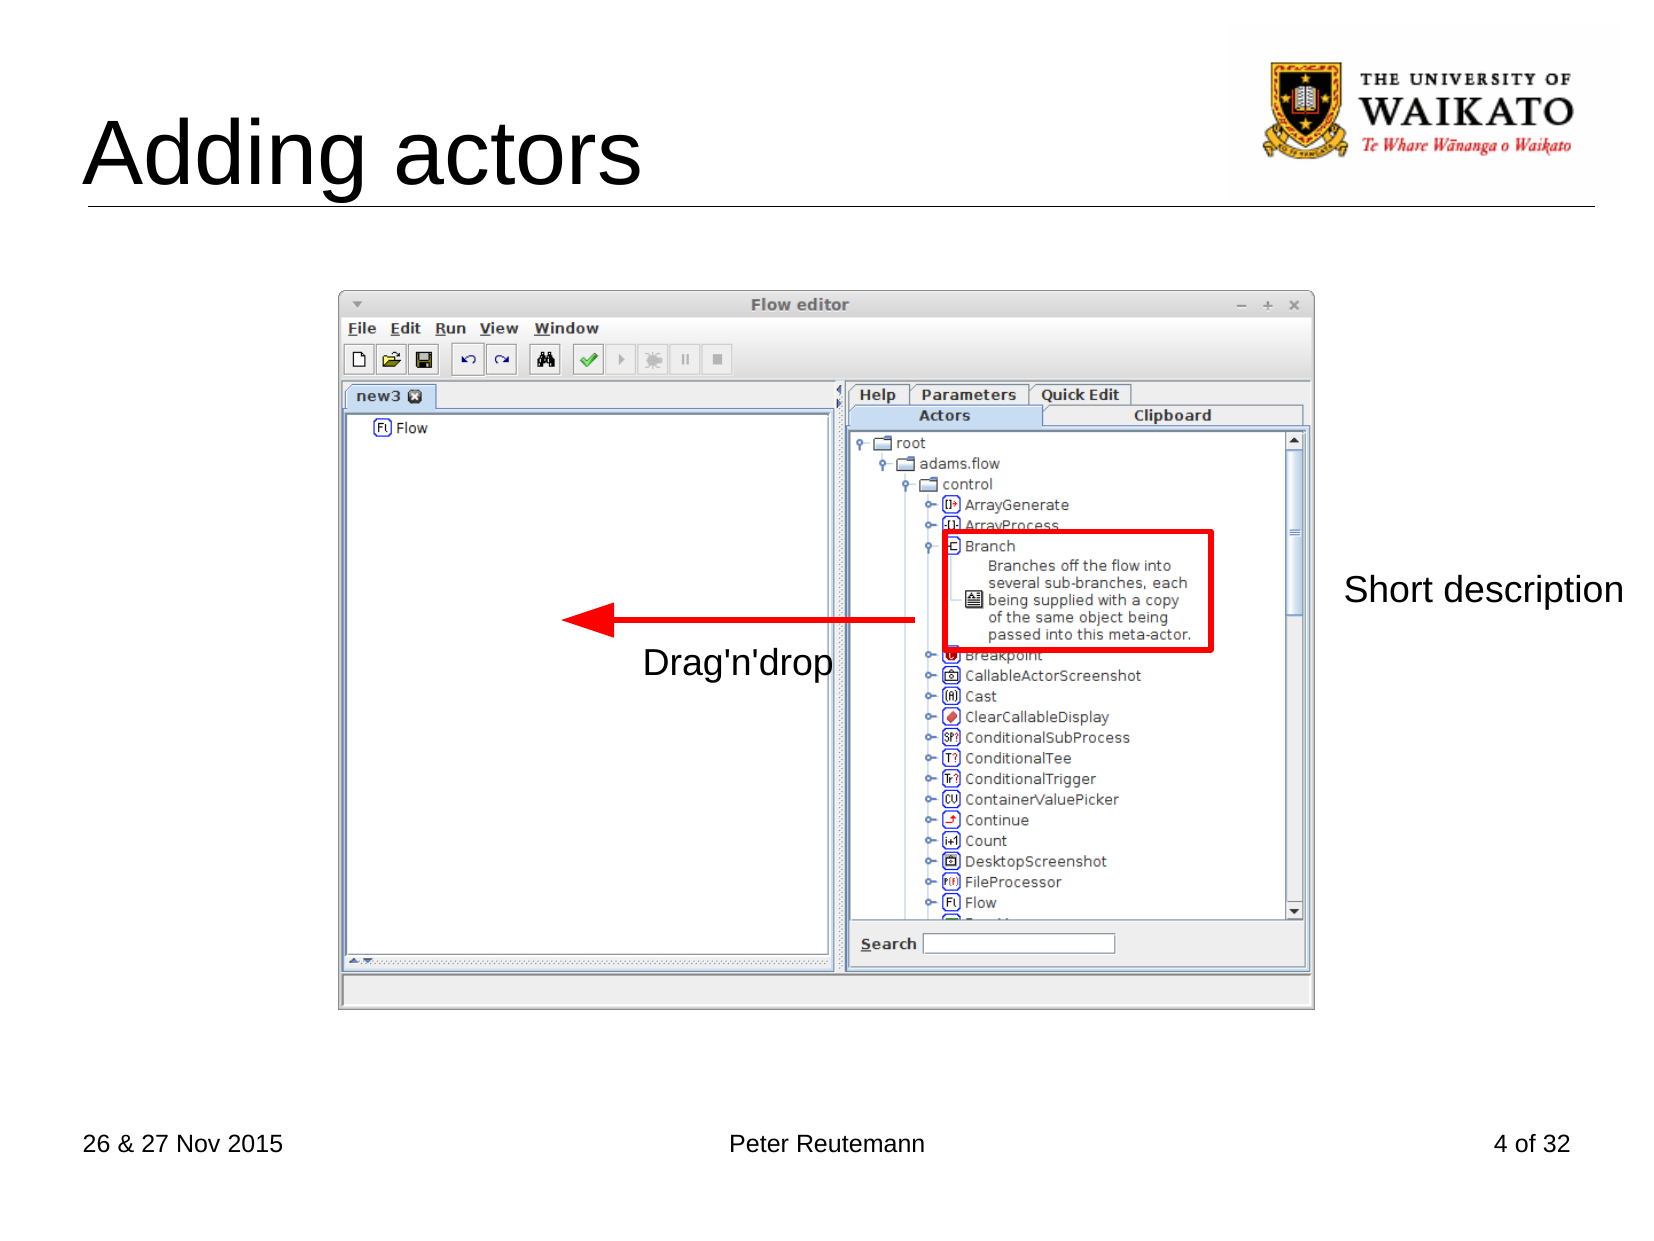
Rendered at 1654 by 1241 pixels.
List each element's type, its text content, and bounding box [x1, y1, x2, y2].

picture [338, 290, 1315, 1010]
text_box Short description [1328, 561, 1640, 618]
title Adding actors [82, 49, 1571, 257]
picture [1228, 24, 1619, 201]
